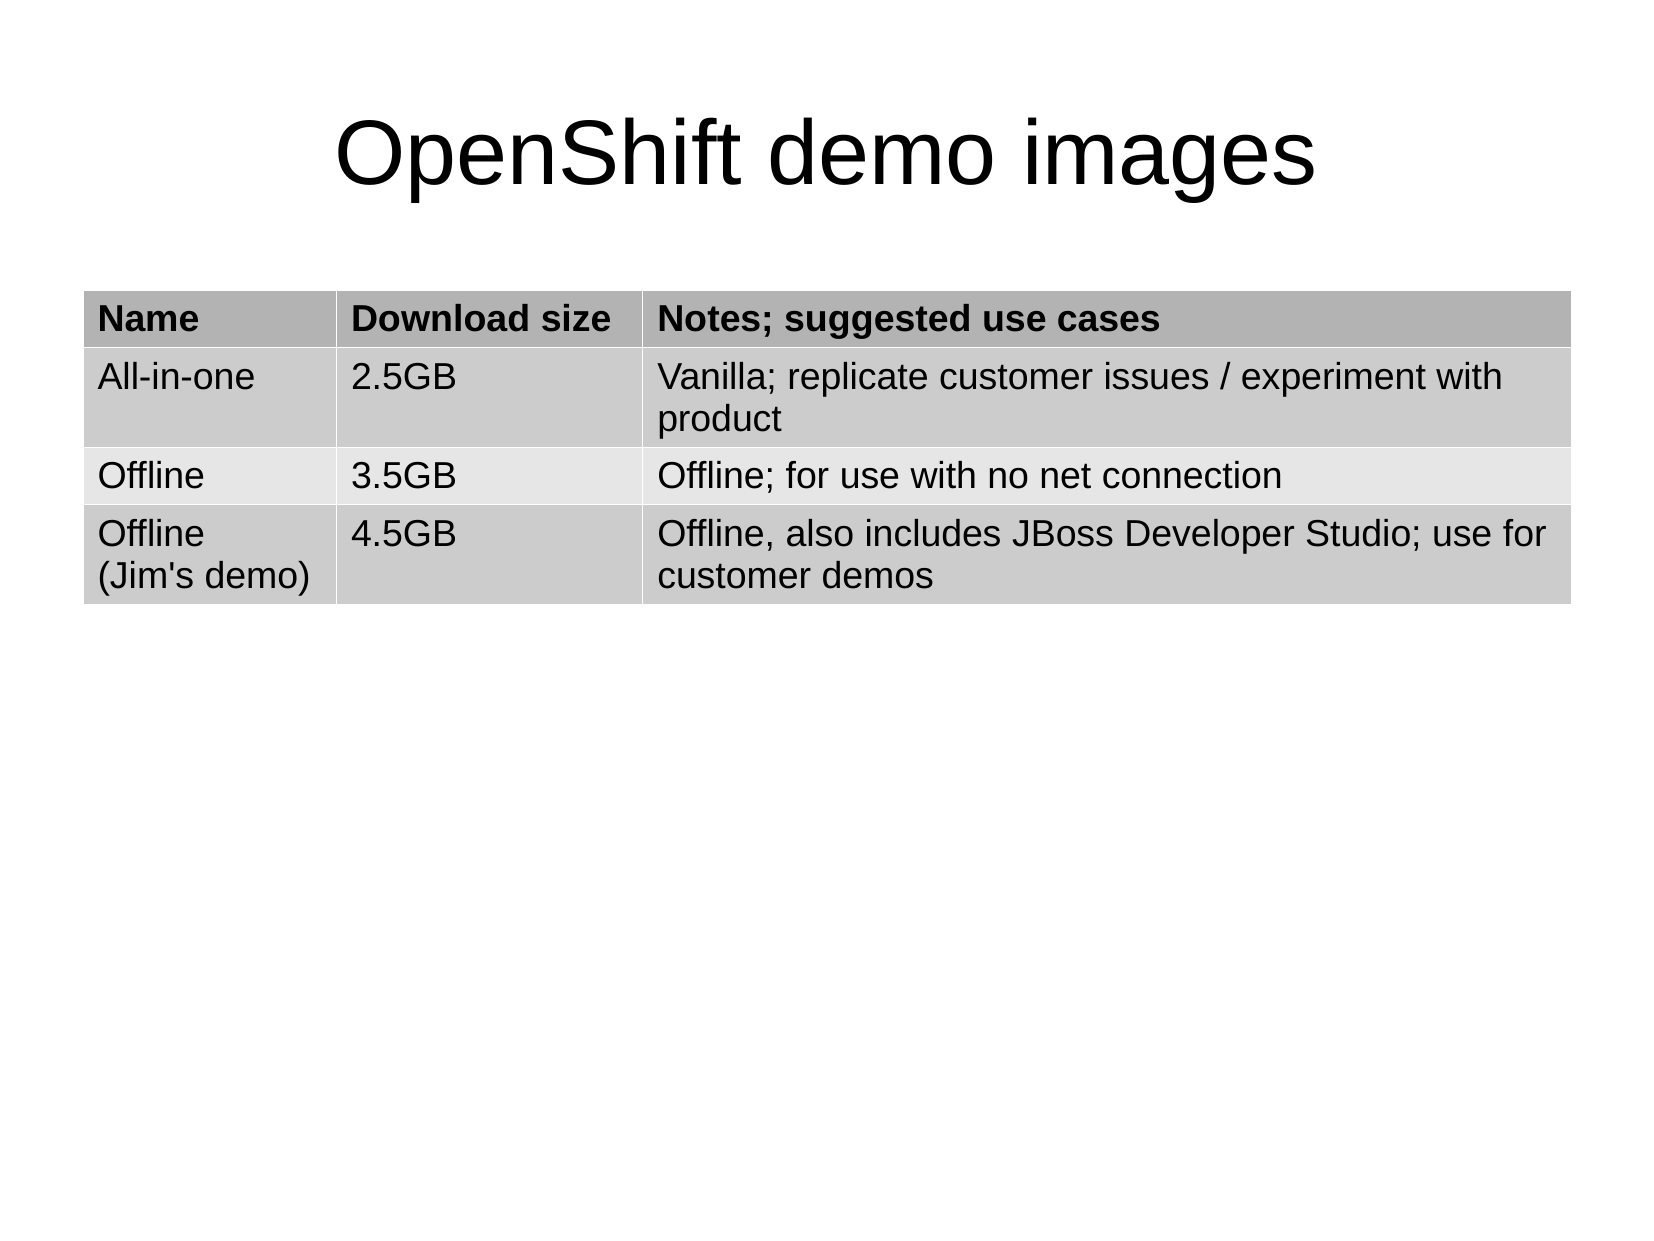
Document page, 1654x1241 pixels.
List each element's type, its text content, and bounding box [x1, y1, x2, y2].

table_cell Offline (Jim's demo) [84, 505, 336, 604]
table_cell 2.5GB [337, 348, 642, 447]
table_cell 3.5GB [337, 448, 642, 504]
table_cell 4.5GB [337, 505, 642, 604]
table_cell Offline, also includes JBoss Developer Studio; use for customer demos [643, 505, 1571, 604]
table_cell Vanilla; replicate customer issues / experiment with product [643, 348, 1571, 447]
table_cell Offline; for use with no net connection [643, 448, 1571, 504]
table_header Download size [337, 291, 642, 347]
table_header Name [84, 291, 336, 347]
table_cell Offline [84, 448, 336, 504]
table_cell All-in-one [84, 348, 336, 447]
title OpenShift demo images [82, 49, 1571, 257]
table_header Notes; suggested use cases [643, 291, 1571, 347]
